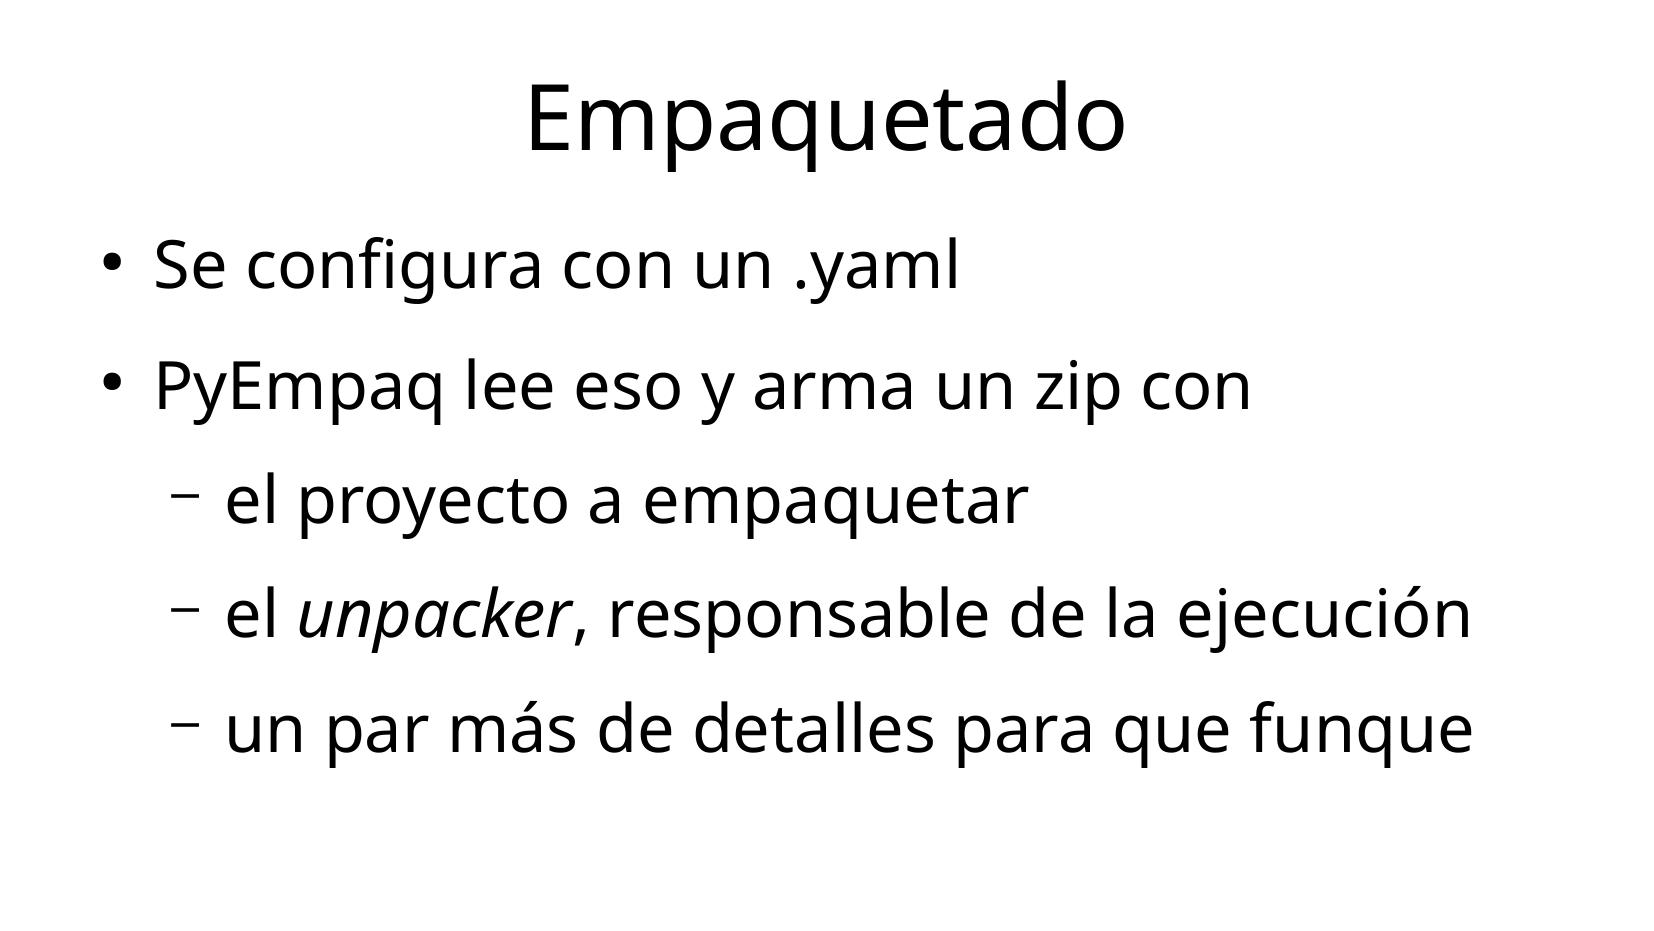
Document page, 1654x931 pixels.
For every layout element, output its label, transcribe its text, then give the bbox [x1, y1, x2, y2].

list Se configura con un .yaml PyEmpaq lee eso y arma un zip con el proyecto a empaquetar el unpacker, responsable de la ejecución un par más de detalles para que funque [82, 217, 1571, 886]
title Empaquetado [82, 37, 1571, 193]
